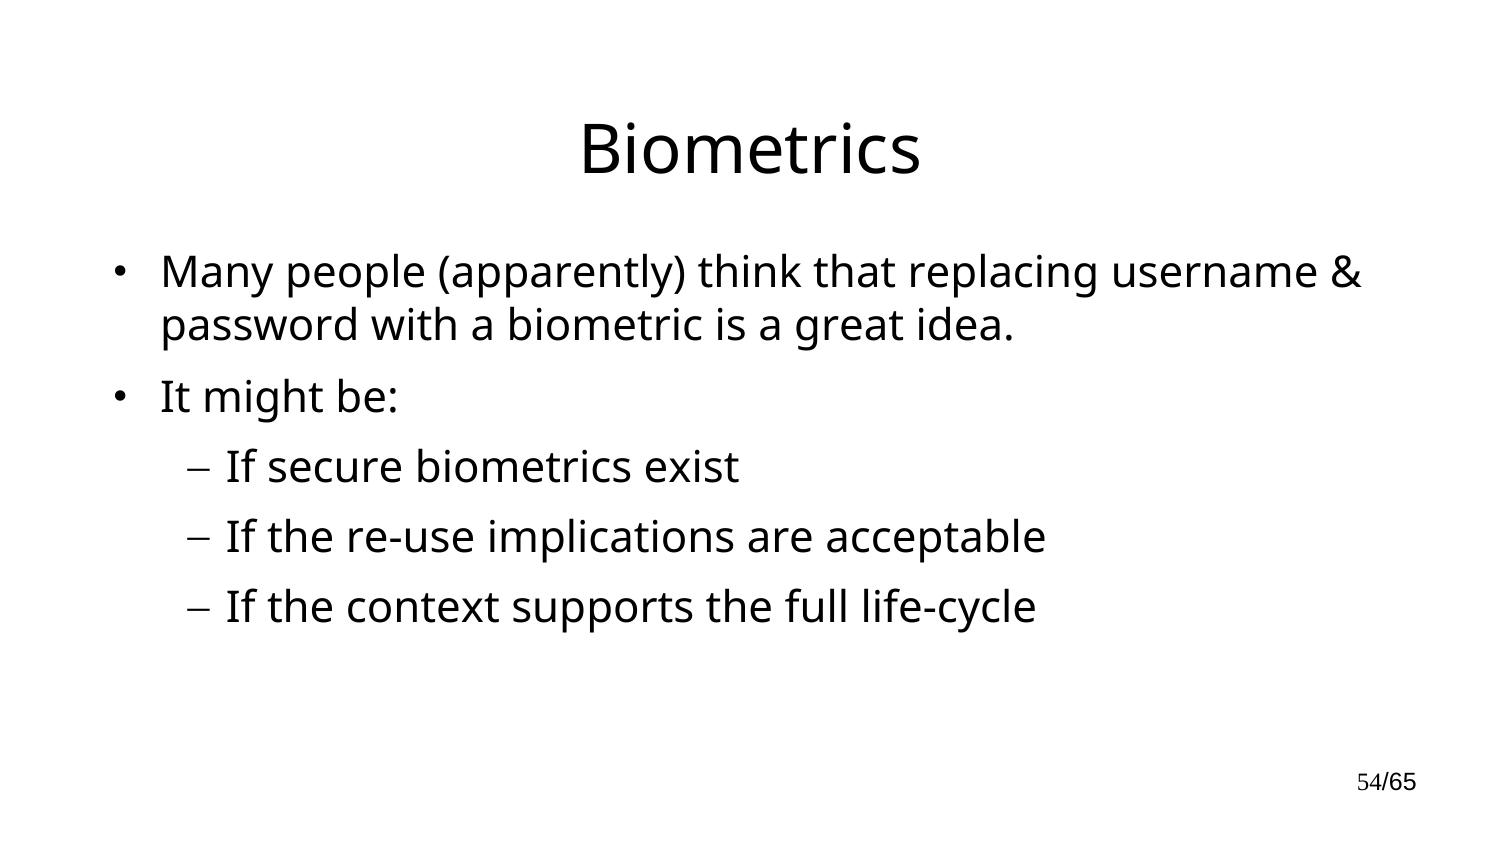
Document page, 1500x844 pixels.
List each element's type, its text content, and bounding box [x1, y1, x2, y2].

list Many people (apparently) think that replacing username & password with a biometric is a great idea. It might be: If secure biometrics exist If the re-use implications are acceptable If the context supports the full life-cycle [112, 243, 1388, 812]
title Biometrics [112, 74, 1388, 216]
